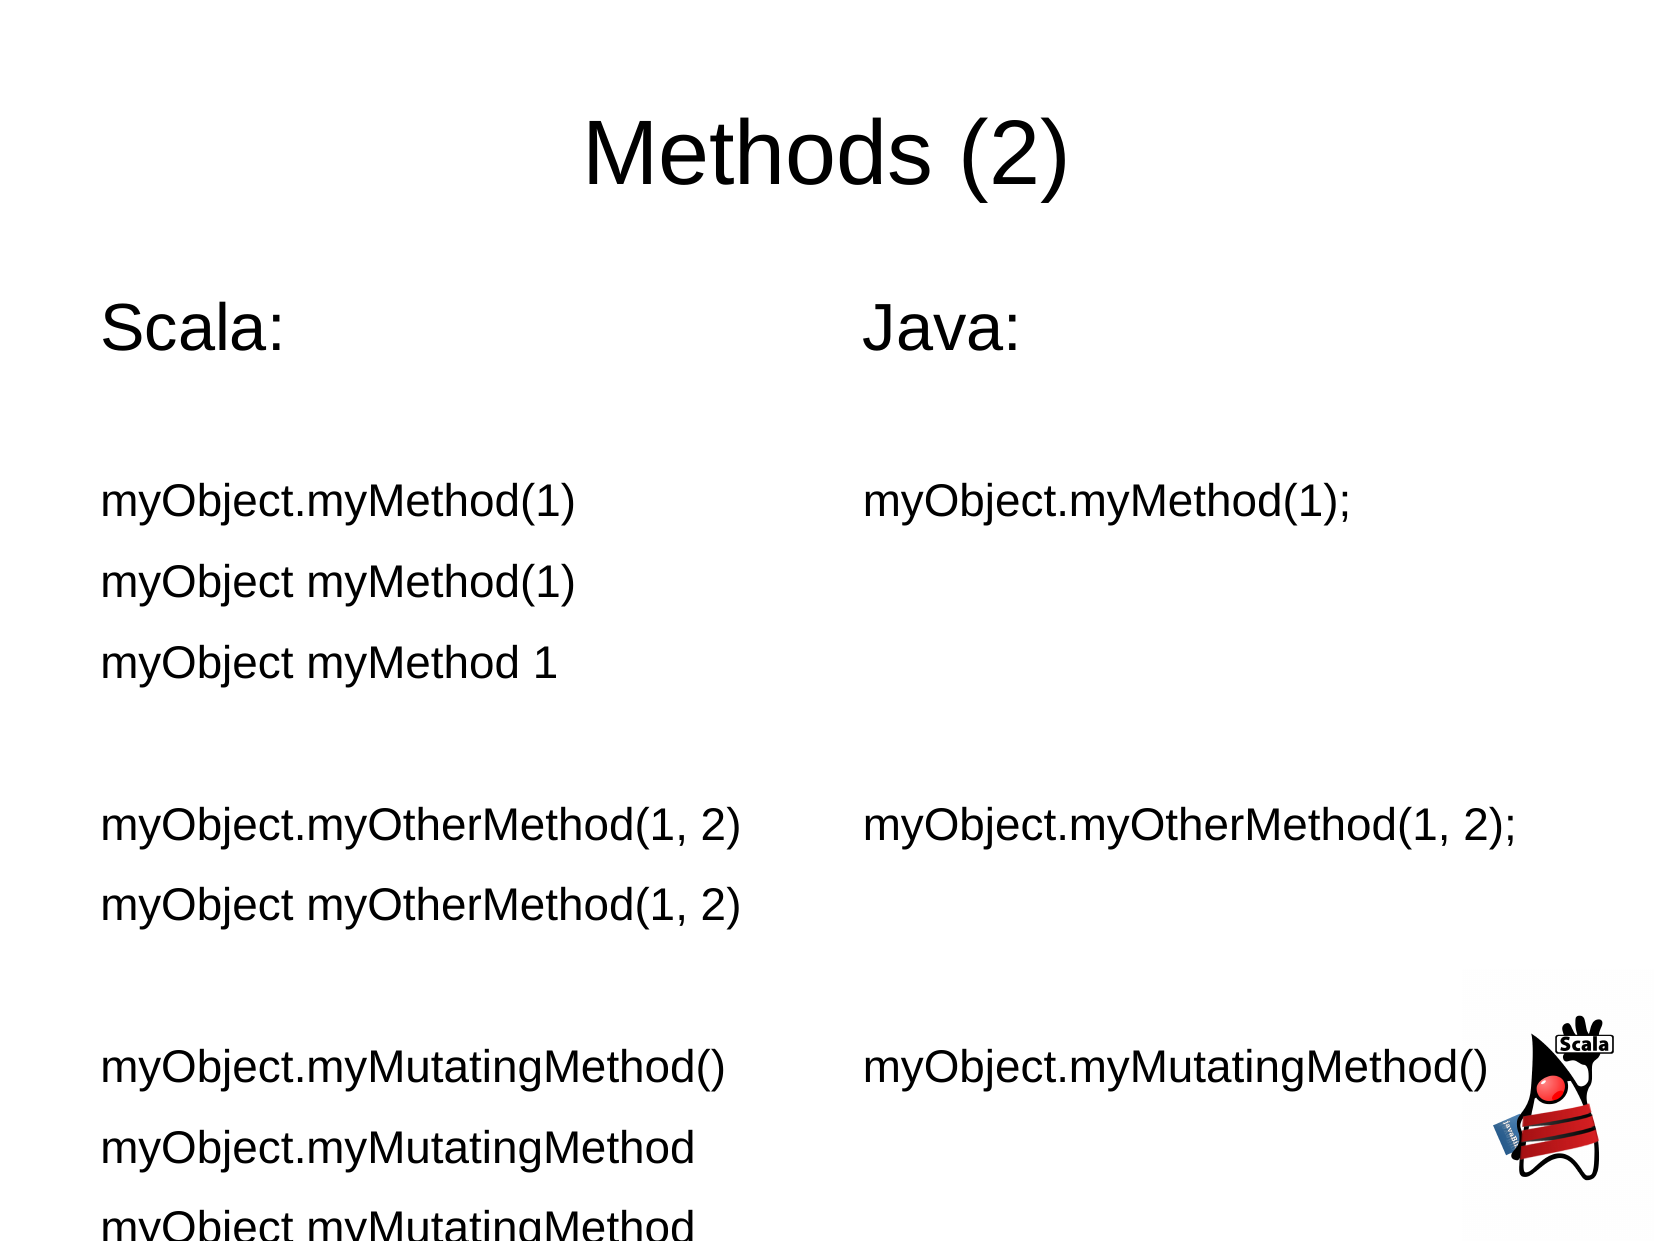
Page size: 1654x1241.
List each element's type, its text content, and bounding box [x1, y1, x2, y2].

list Scala: myObject.myMethod(1) myObject myMethod(1) myObject myMethod 1 myObject.myOtherMethod(1, 2) myObject myOtherMethod(1, 2) myObject.myMutatingMethod() myObject.myMutatingMethod myObject myMutatingMethod [82, 290, 809, 1201]
picture [1462, 969, 1654, 1241]
title Methods (2) [82, 49, 1571, 257]
list Java: myObject.myMethod(1); myObject.myOtherMethod(1, 2); myObject.myMutatingMethod() [845, 290, 1572, 1109]
